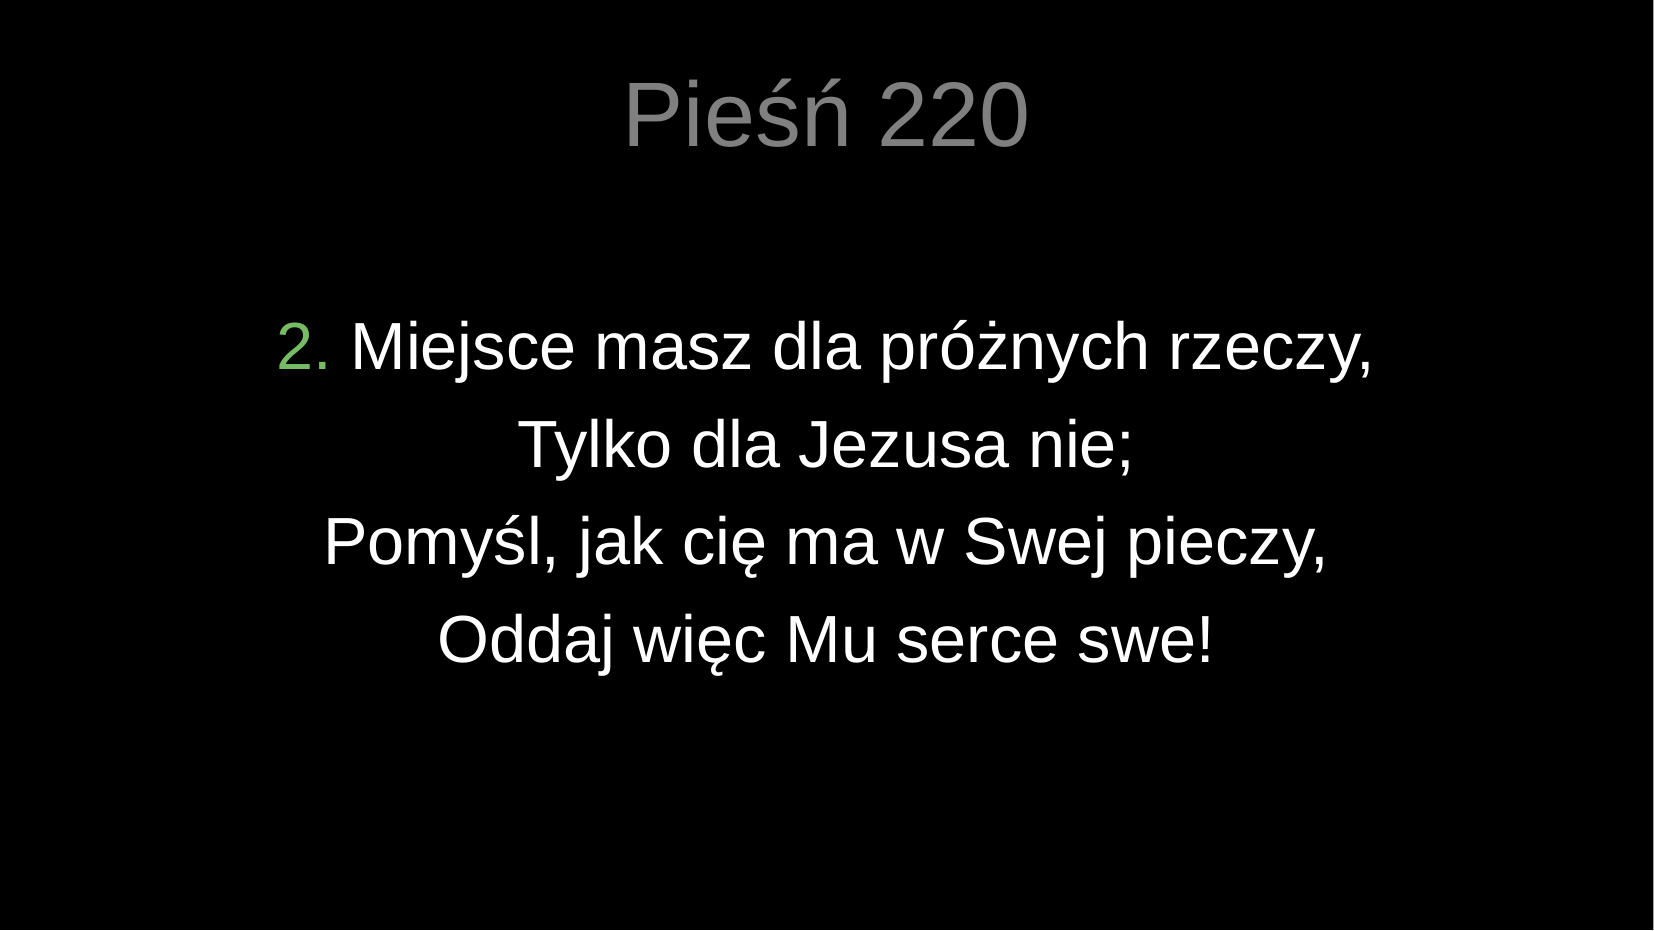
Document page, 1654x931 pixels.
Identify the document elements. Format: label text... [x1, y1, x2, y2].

title Pieśń 220 [82, 37, 1571, 193]
subtitle 2. Miejsce masz dla próżnych rzeczy, Tylko dla Jezusa nie; Pomyśl, jak cię ma w Swej pieczy, Oddaj więc Mu serce swe! [82, 217, 1571, 757]
